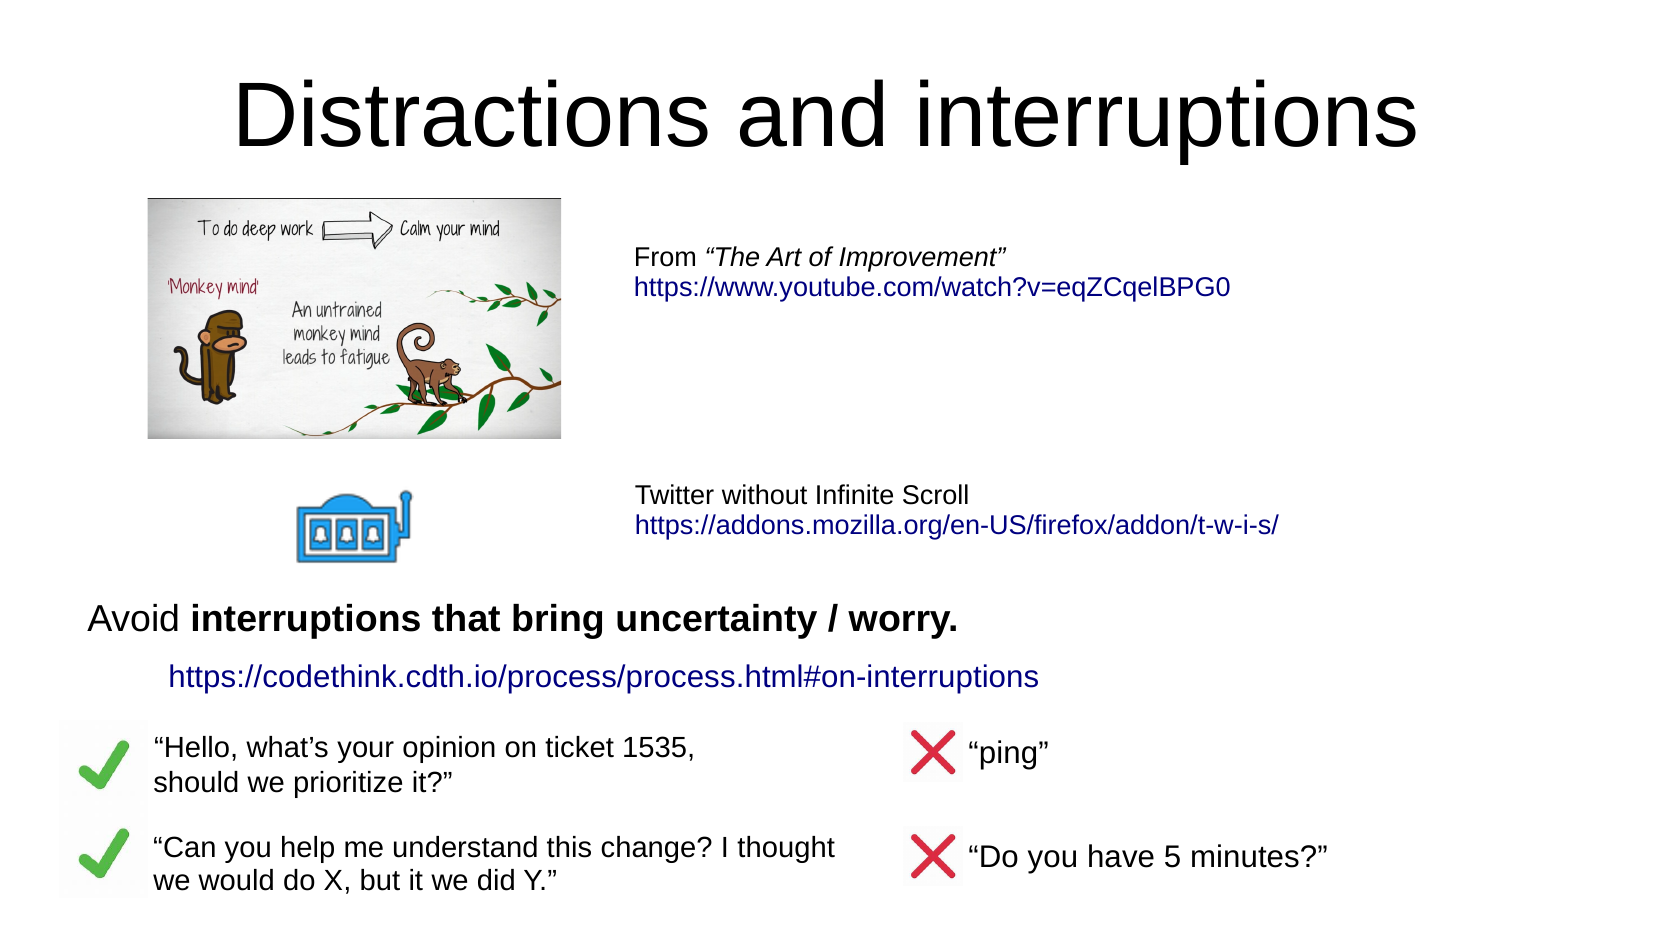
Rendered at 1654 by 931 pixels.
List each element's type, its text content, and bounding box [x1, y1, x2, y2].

text_box Twitter without Infinite Scroll https://addons.mozilla.org/en-US/firefox/addon/t-w-i-s/ [620, 472, 1543, 548]
picture [295, 472, 414, 590]
picture [903, 826, 963, 886]
text_box From “The Art of Improvement” https://www.youtube.com/watch?v=eqZCqelBPG0 [619, 234, 1477, 310]
picture [903, 722, 963, 782]
picture [59, 720, 148, 898]
picture [147, 198, 562, 439]
title Distractions and interruptions [82, 37, 1571, 193]
text_box “ping” “Do you have 5 minutes?” [944, 727, 1477, 882]
text_box Avoid interruptions that bring uncertainty / worry. “Hello, what’s your opinion on ticket 1535, should we prioritize it?” “Can you help me understand this change? I thought we would do X, but it we did Y.” [72, 590, 975, 931]
text_box https://codethink.cdth.io/process/process.html#on-interruptions [153, 651, 1222, 709]
